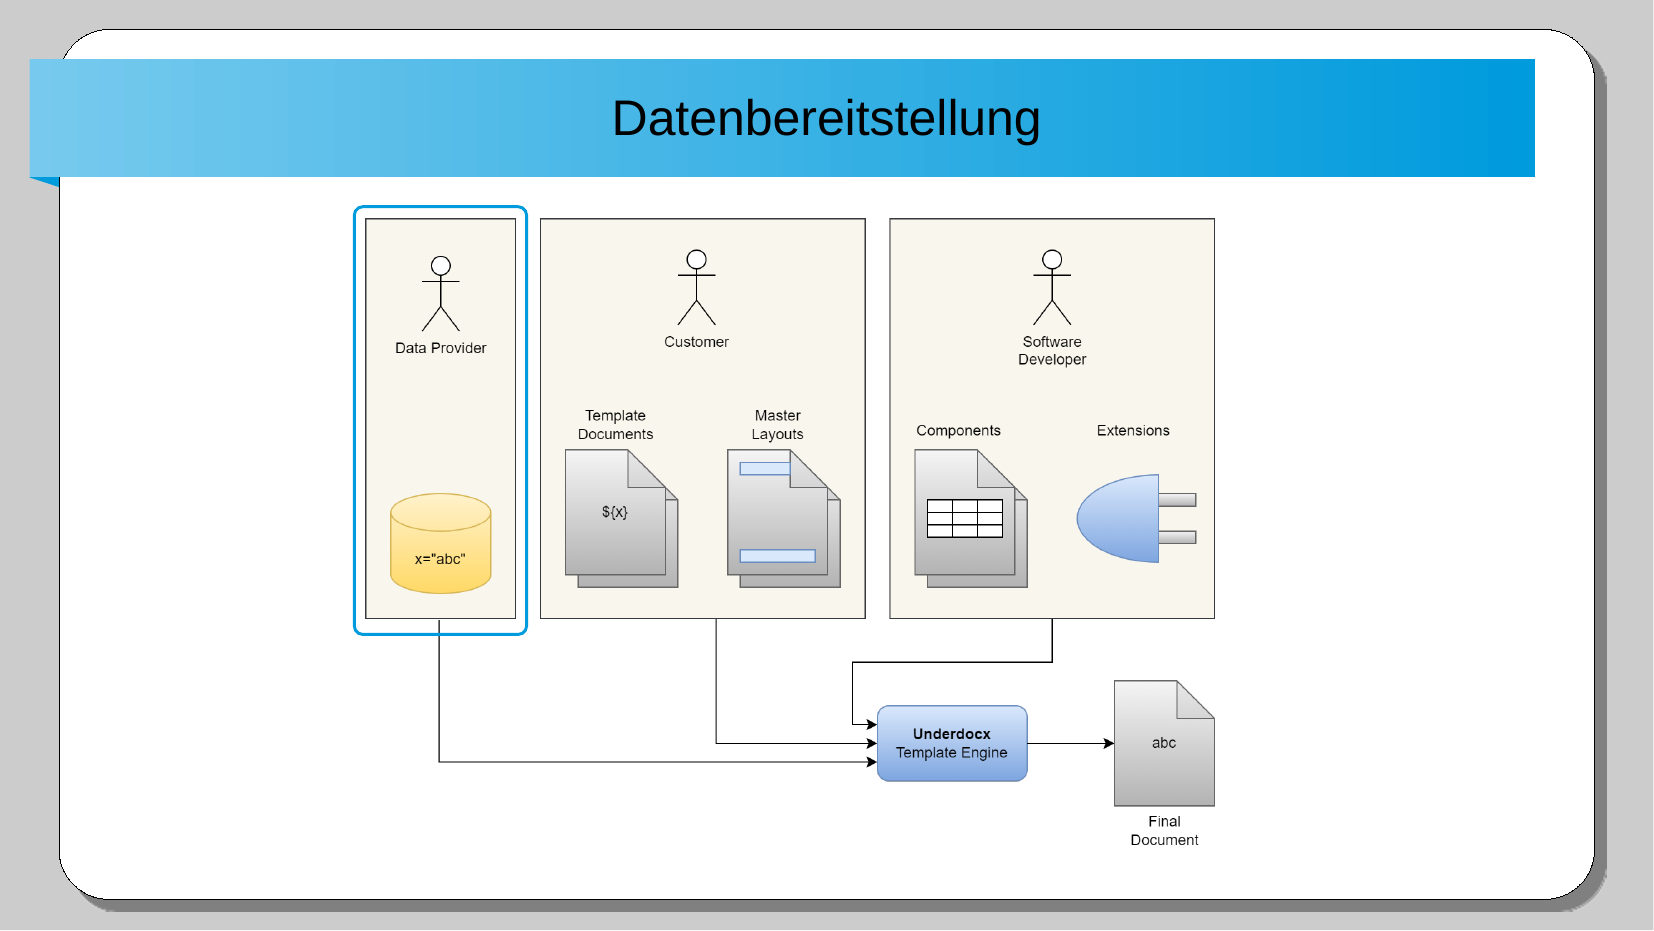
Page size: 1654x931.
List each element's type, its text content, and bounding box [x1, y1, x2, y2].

picture [365, 218, 524, 632]
title Datenbereitstellung [118, 59, 1536, 178]
picture [365, 218, 1241, 856]
